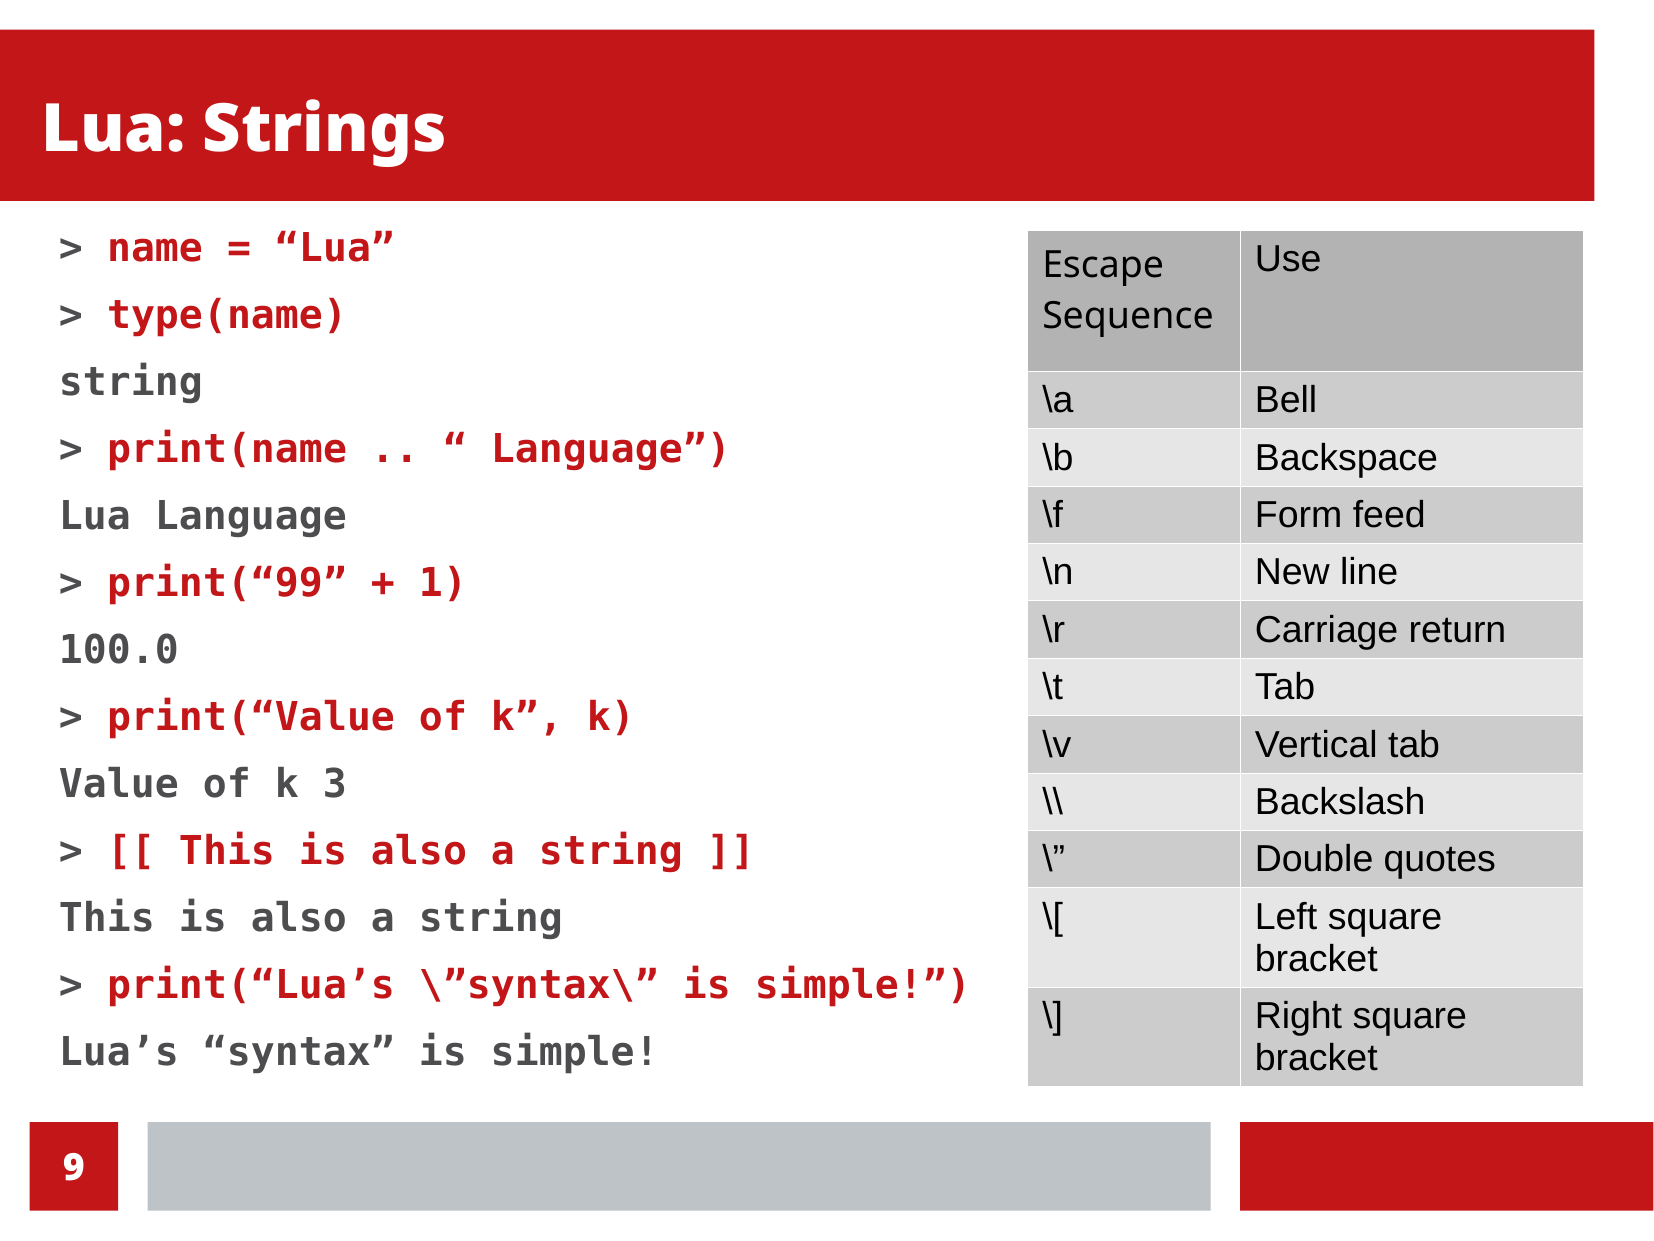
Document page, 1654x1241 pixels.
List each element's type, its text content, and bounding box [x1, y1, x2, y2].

list > name = “Lua” > type(name) string > print(name .. “ Language”) Lua Language > print(“99” + 1) 100.0 > print(“Value of k”, k) Value of k 3 > [[ This is also a string ]] This is also a string > print(“Lua’s \”syntax\” is simple!”) Lua’s “syntax” is simple! [59, 224, 1016, 1093]
table_cell Left square bracket [1241, 888, 1583, 987]
table_cell \] [1028, 988, 1240, 1086]
table_cell \” [1028, 831, 1240, 887]
table_cell \b [1028, 429, 1240, 486]
table_cell Carriage return [1241, 601, 1583, 658]
table_header Use [1241, 231, 1583, 371]
table_cell \t [1028, 659, 1240, 715]
table_cell \r [1028, 601, 1240, 658]
table_header Escape Sequence [1028, 231, 1240, 371]
table_cell \v [1028, 716, 1240, 773]
table_cell \f [1028, 487, 1240, 543]
table_cell \n [1028, 544, 1240, 600]
table_cell Backspace [1241, 429, 1583, 486]
table_cell Form feed [1241, 487, 1583, 543]
table_cell Right square bracket [1241, 988, 1583, 1086]
table_cell Tab [1241, 659, 1583, 715]
table_cell \\ [1028, 774, 1240, 830]
table_cell New line [1241, 544, 1583, 600]
table_cell \a [1028, 372, 1240, 428]
table_cell Vertical tab [1241, 716, 1583, 773]
title Lua: Strings [41, 53, 1577, 172]
table_cell Bell [1241, 372, 1583, 428]
table_cell Backslash [1241, 774, 1583, 830]
table_cell \[ [1028, 888, 1240, 987]
table_cell Double quotes [1241, 831, 1583, 887]
